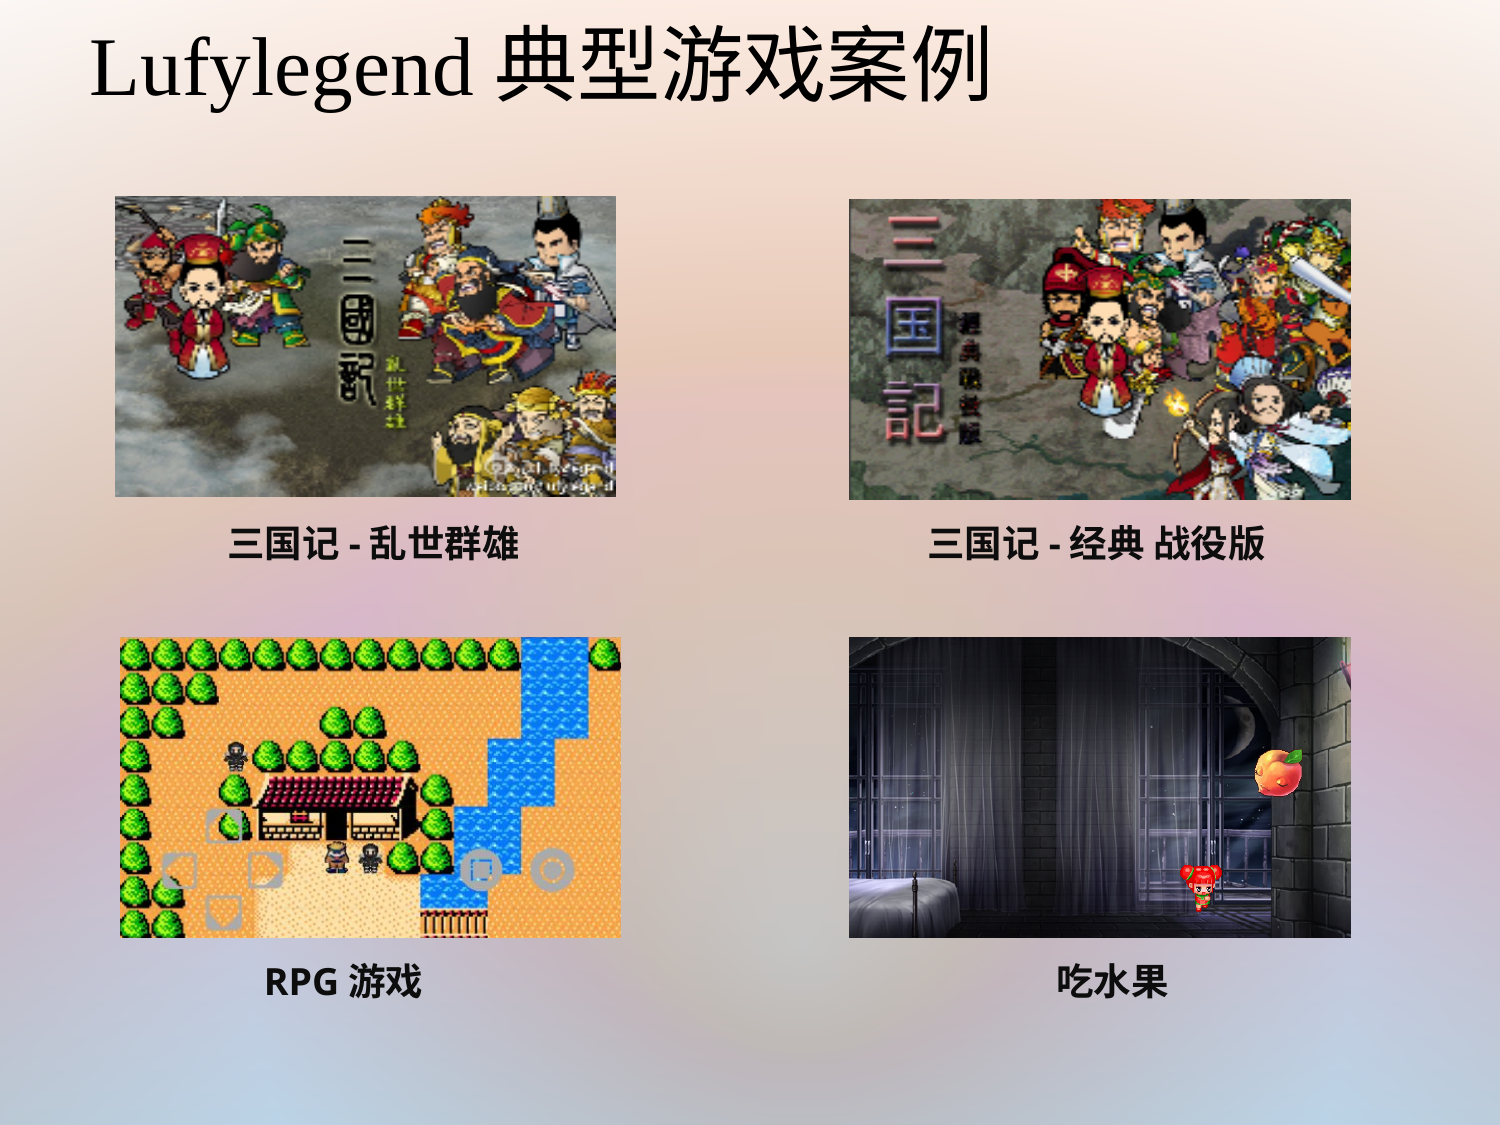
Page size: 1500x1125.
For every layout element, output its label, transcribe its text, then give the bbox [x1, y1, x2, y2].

title Lufylegend典型游戏案例 [75, 0, 1426, 126]
text_box 三国记-经典 战役版 [912, 512, 1288, 573]
picture [0, 0, 1500, 1125]
text_box 吃水果 [924, 949, 1301, 1011]
text_box RPG游戏 [174, 949, 513, 1011]
text_box 三国记-乱世群雄 [212, 512, 550, 573]
